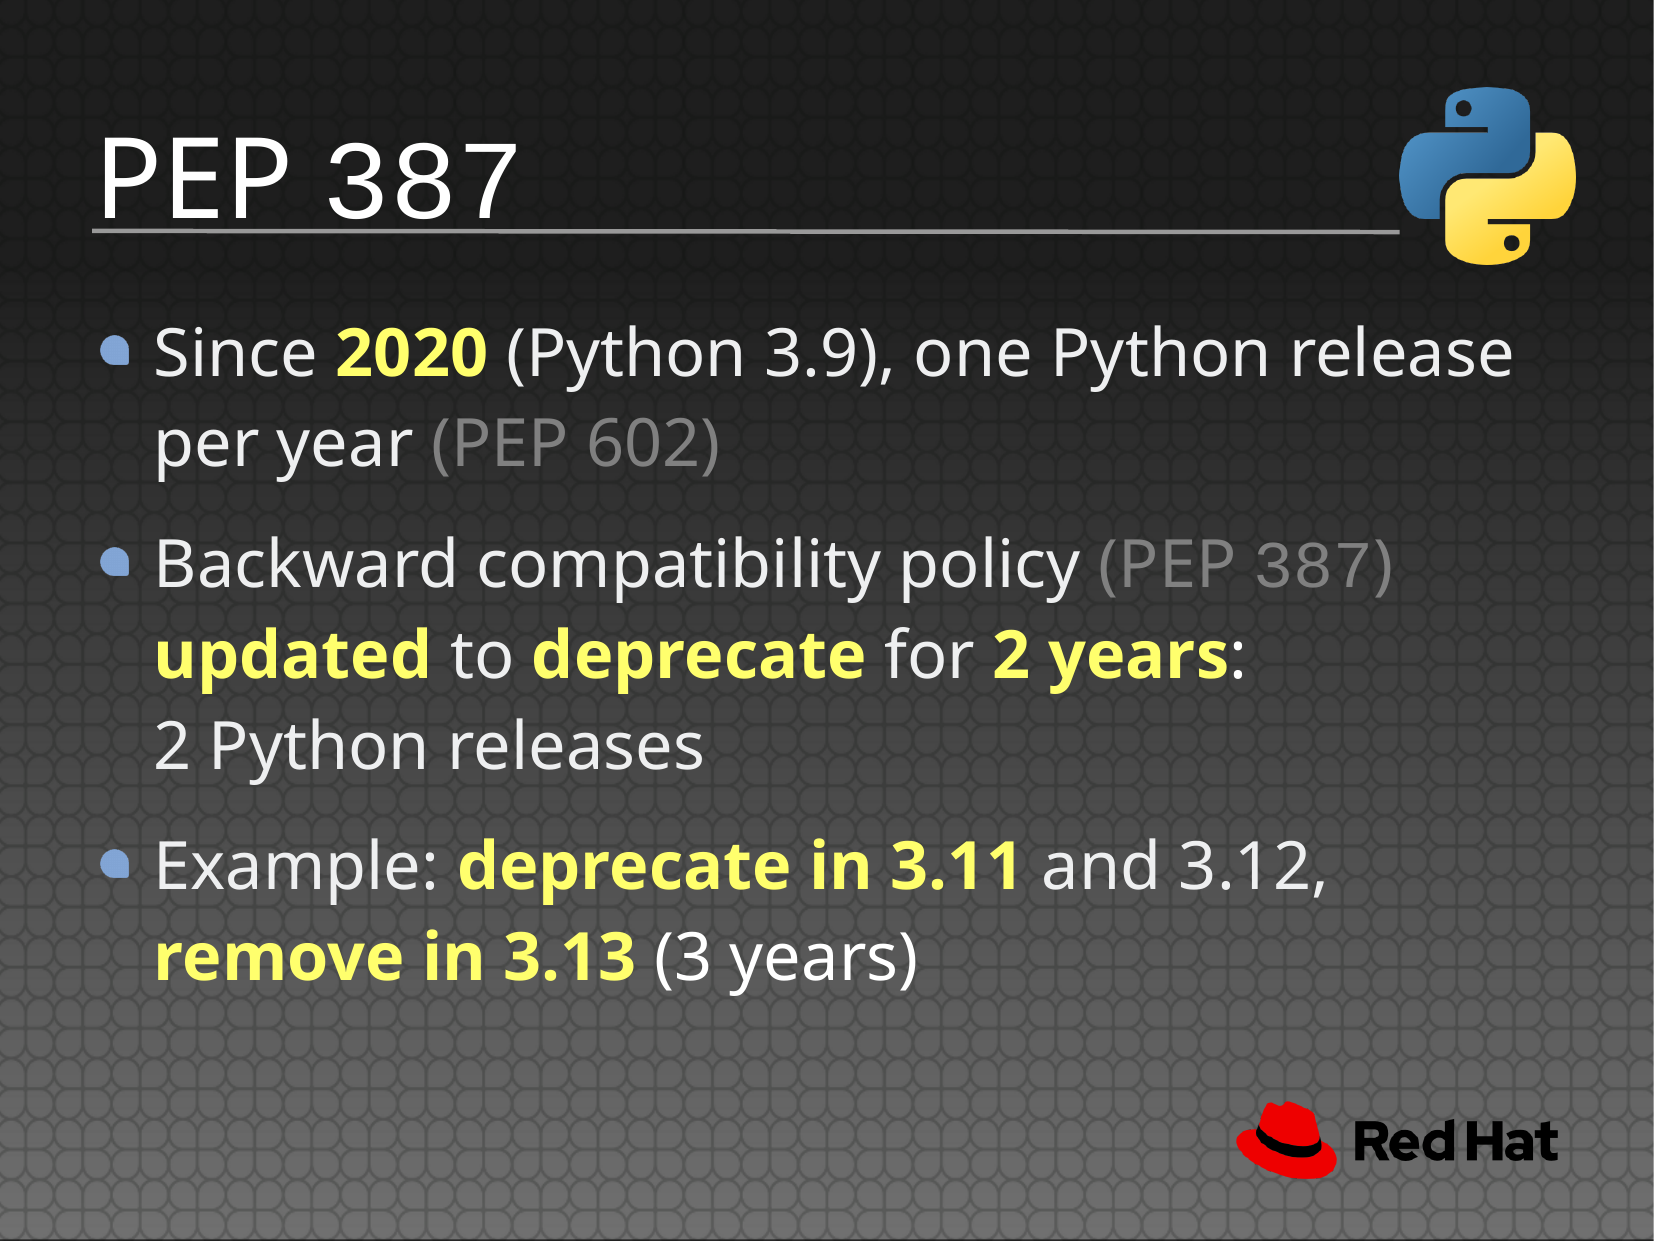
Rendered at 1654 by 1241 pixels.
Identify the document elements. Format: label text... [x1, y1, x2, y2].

title PEP 387 [94, 100, 1426, 251]
list Since 2020 (Python 3.9), one Python release per year (PEP 602) Backward compatibility policy (PEP 387) updated to deprecate for 2 years: 2 Python releases Example: deprecate in 3.11 and 3.12, remove in 3.13 (3 years) [82, 304, 1571, 1045]
picture [0, 0, 1654, 1241]
